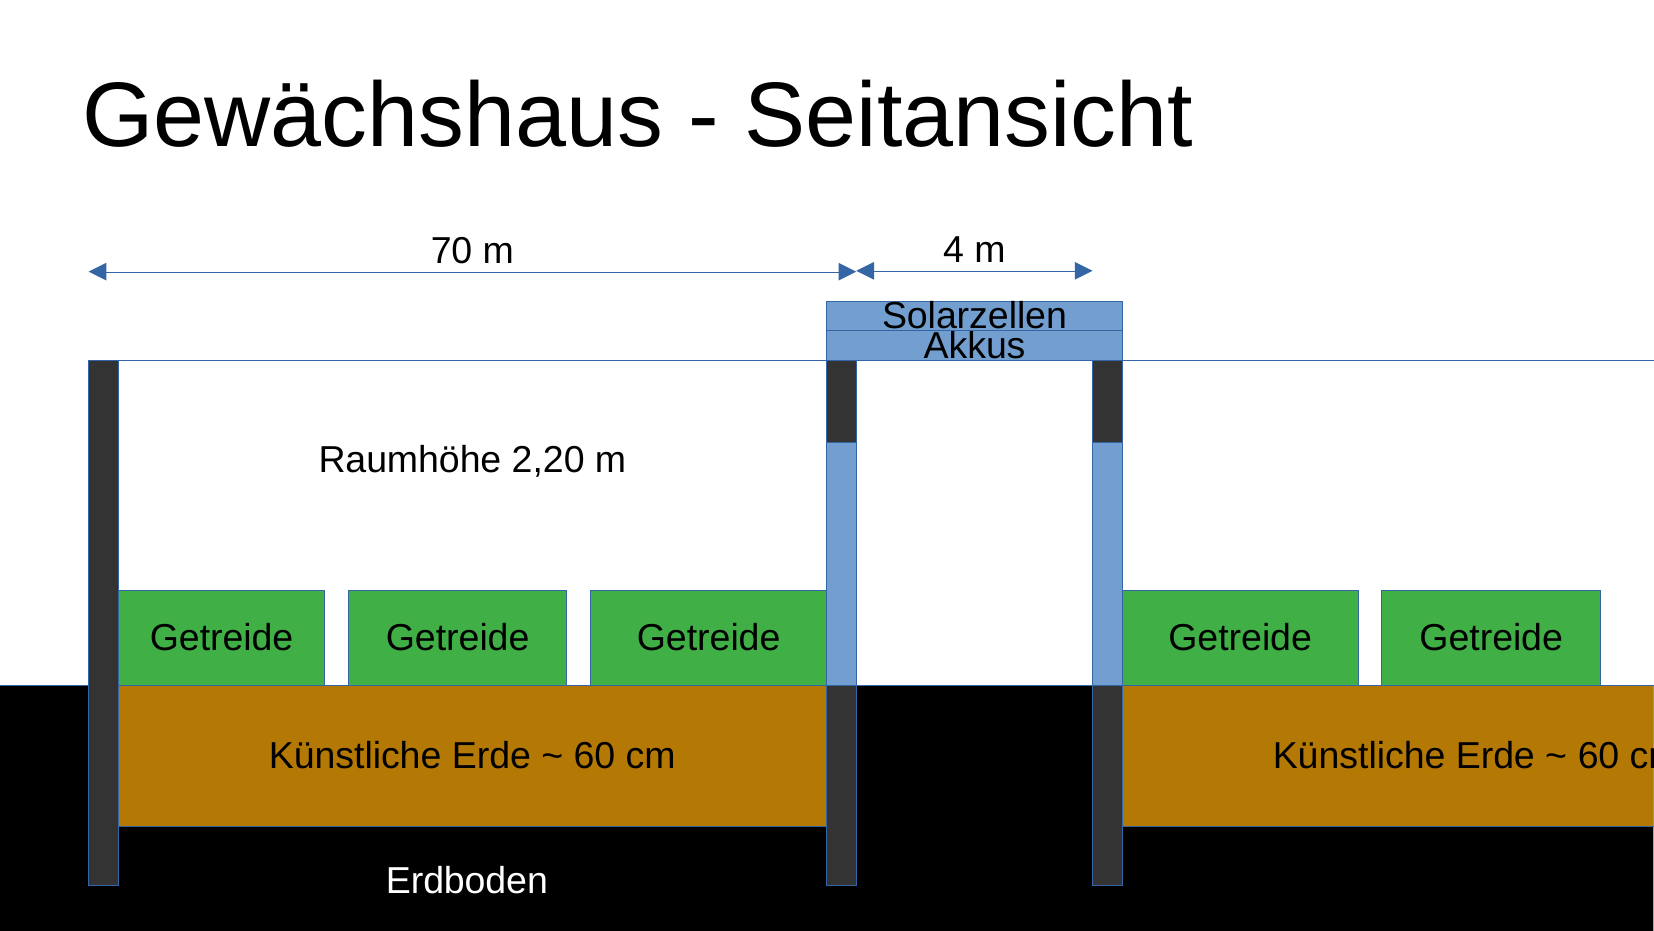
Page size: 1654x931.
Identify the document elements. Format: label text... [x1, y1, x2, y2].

text_box Getreide [348, 590, 567, 686]
text_box Künstliche Erde ~ 60 cm [119, 685, 826, 827]
text_box Künstliche Erde ~ 60 cm [1122, 686, 1654, 827]
text_box [1092, 360, 1654, 886]
text_box Solarzellen [826, 301, 1123, 331]
text_box Getreide [119, 590, 325, 686]
title Gewächshaus - Seitansicht [82, 37, 1571, 193]
text_box Akkus [826, 331, 1123, 361]
text_box Getreide [590, 590, 826, 686]
text_box [826, 361, 857, 886]
text_box [88, 360, 119, 886]
text_box Raumhöhe 2,20 m [119, 360, 826, 685]
text_box Erdboden [0, 685, 1654, 931]
